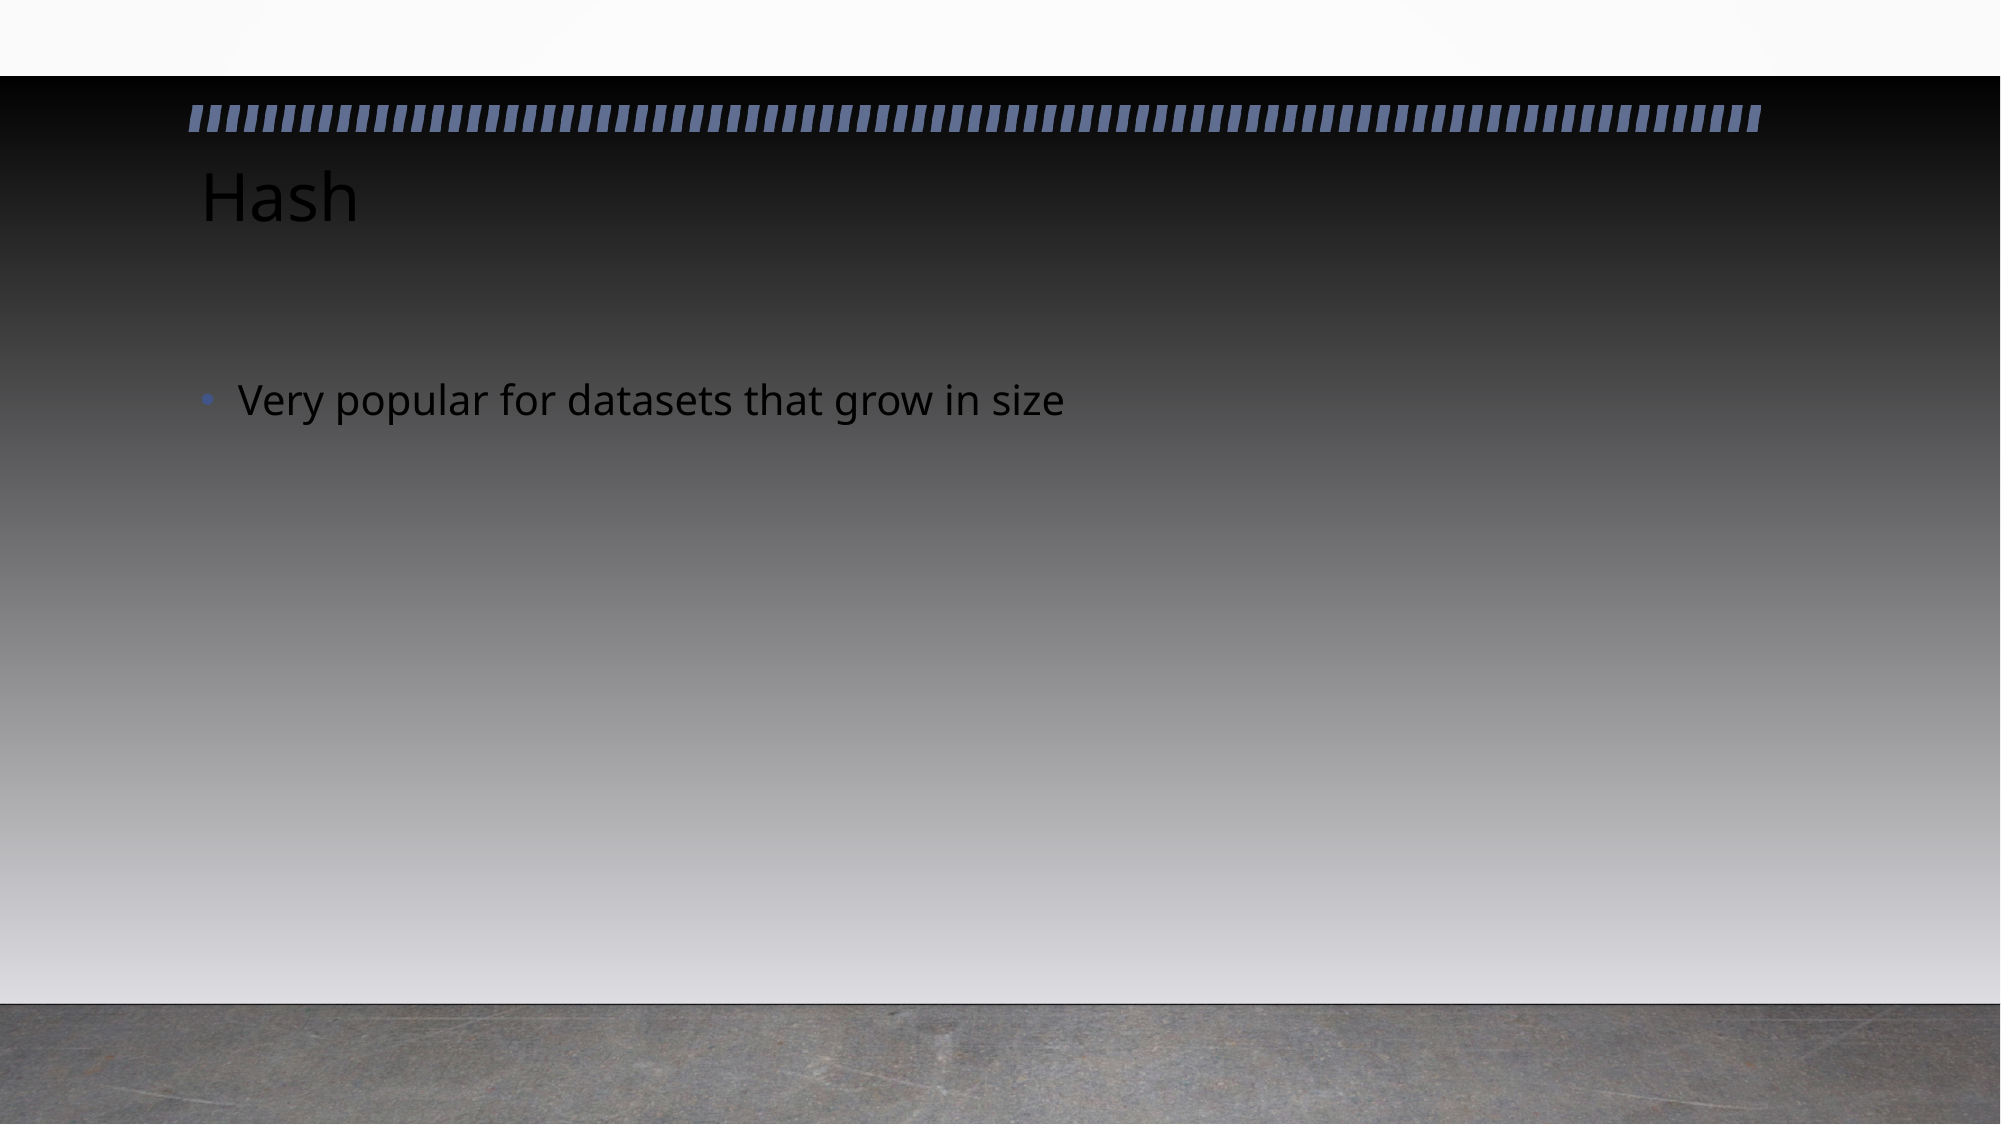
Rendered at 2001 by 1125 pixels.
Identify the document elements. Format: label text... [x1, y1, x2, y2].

list Very popular for datasets that grow in size [185, 356, 1761, 897]
title Hash [185, 156, 1761, 329]
